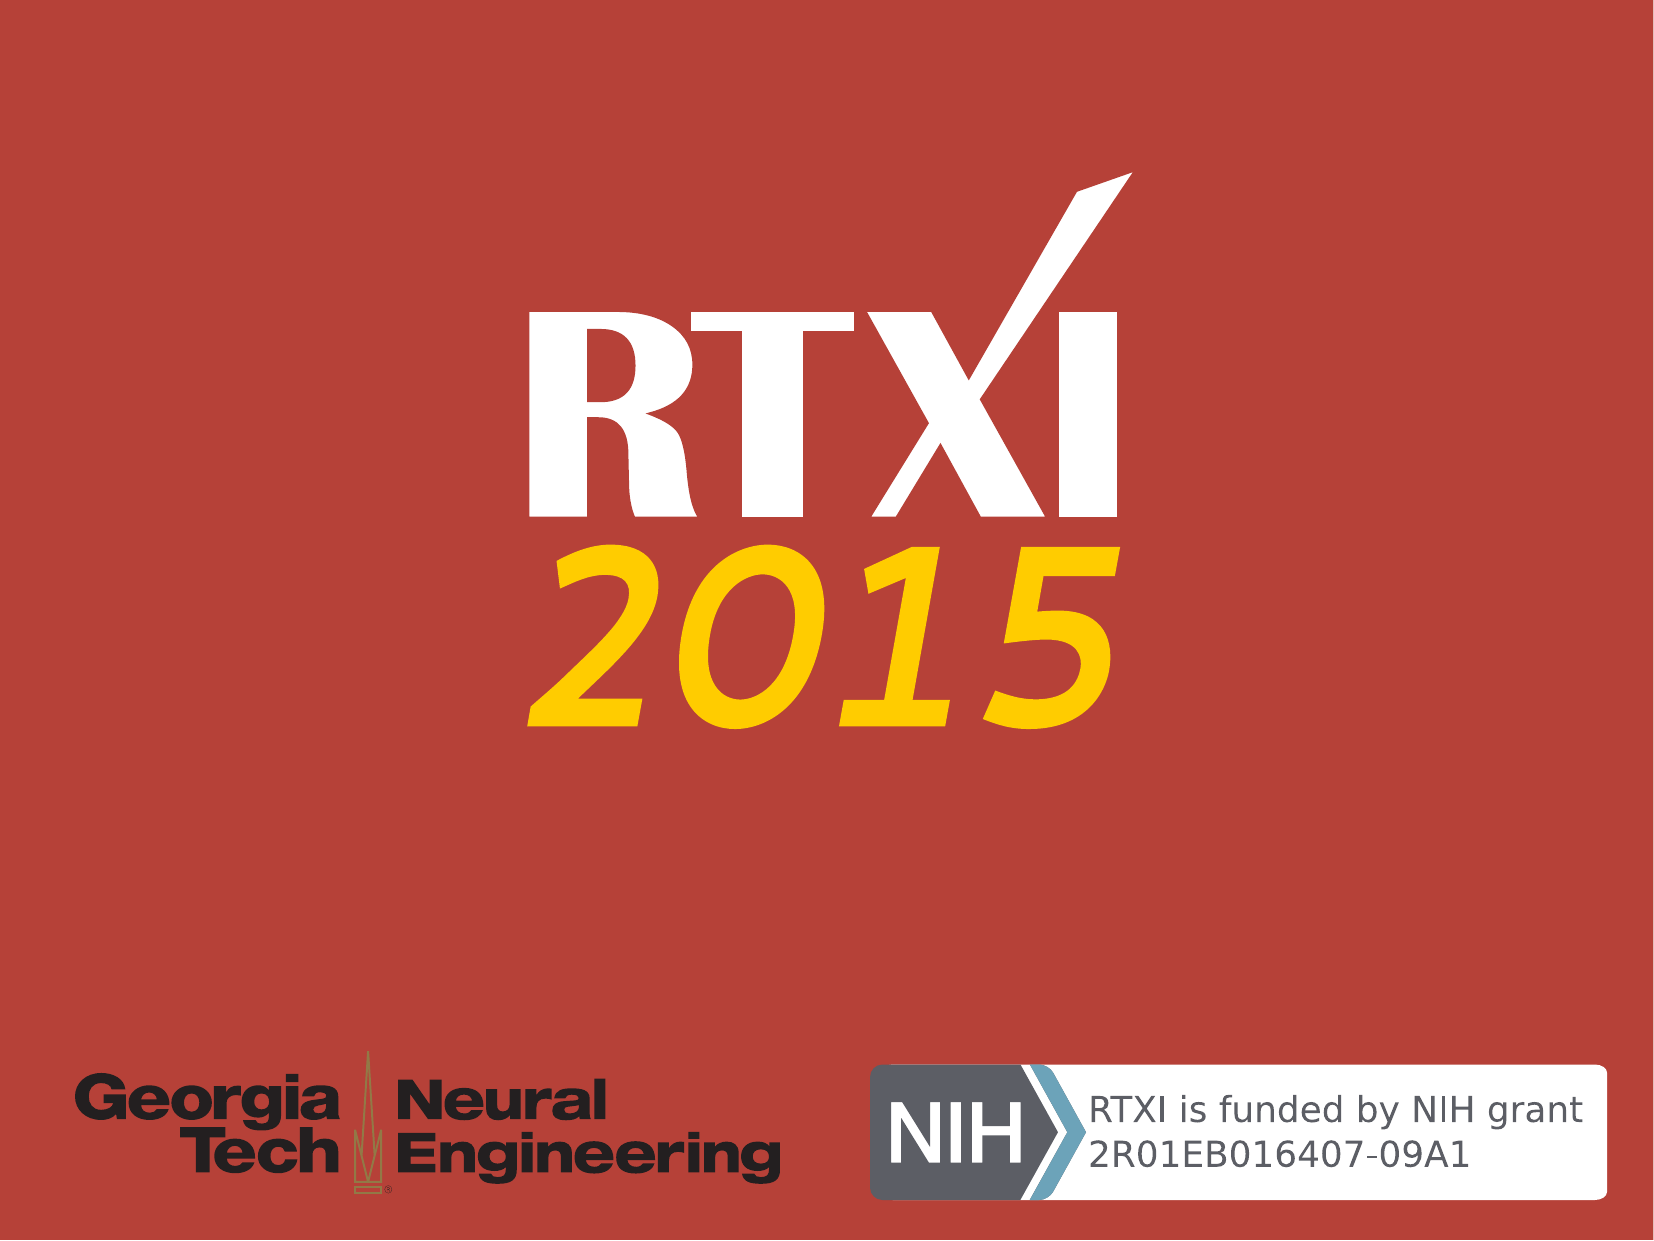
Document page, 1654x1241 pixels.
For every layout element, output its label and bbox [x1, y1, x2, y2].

picture [870, 1064, 1616, 1201]
picture [75, 1050, 781, 1194]
picture [360, 135, 1304, 814]
